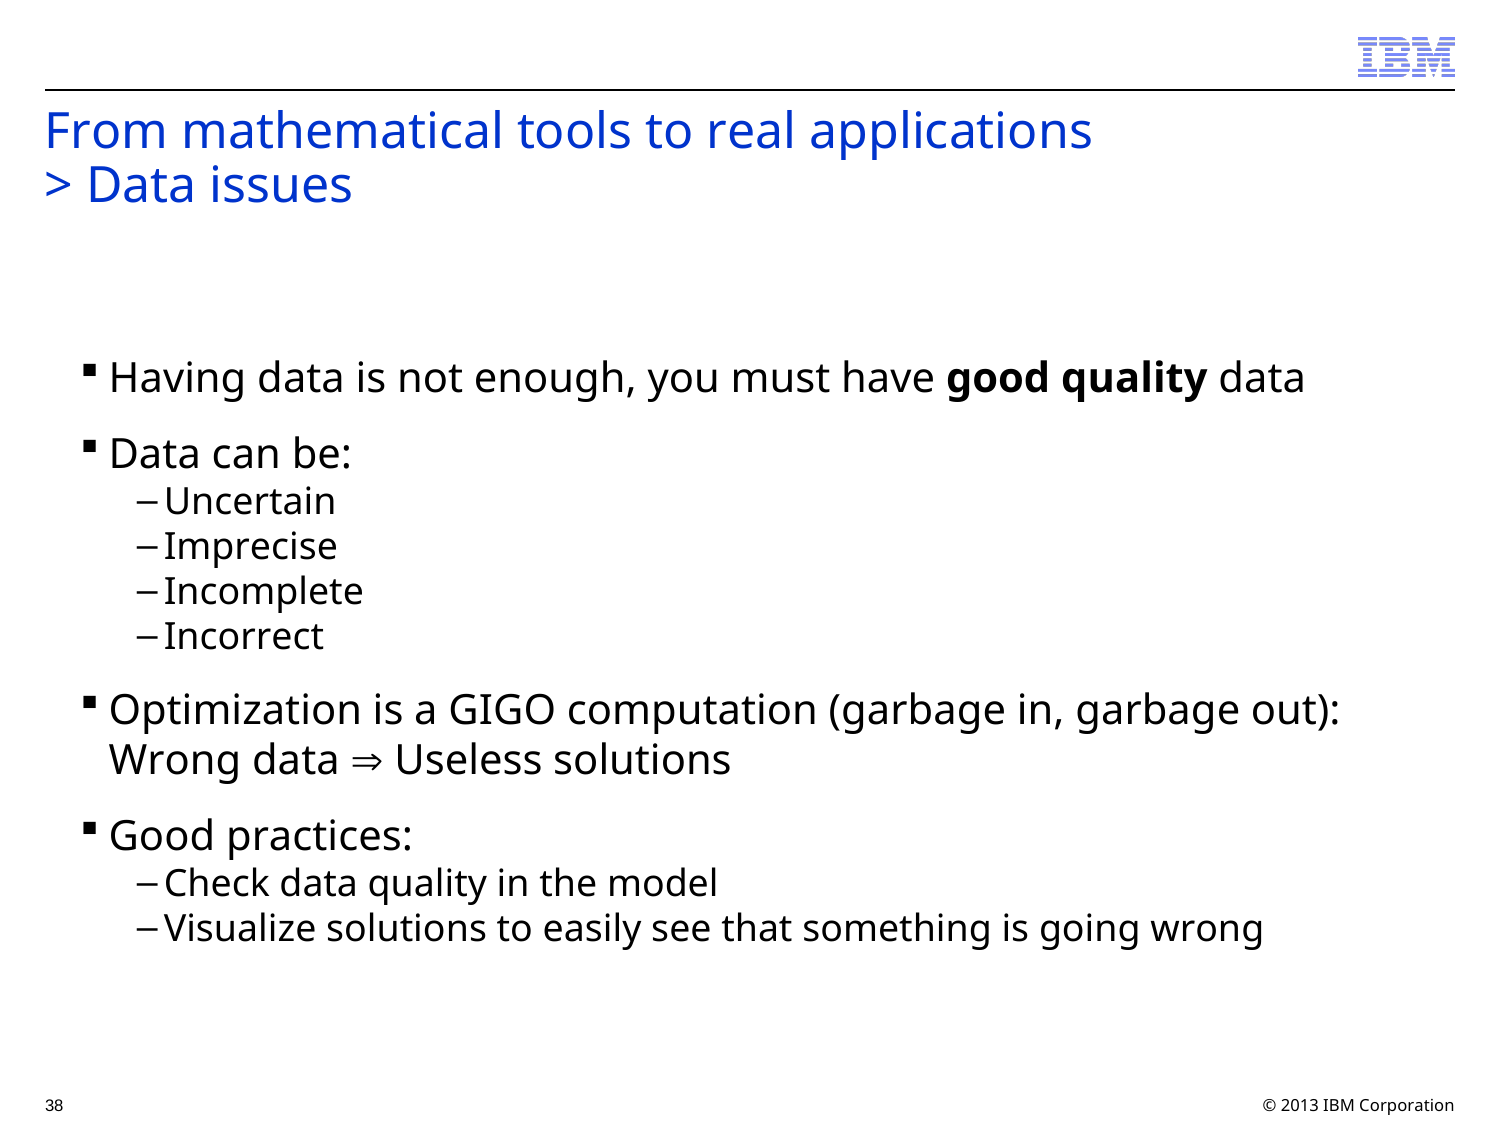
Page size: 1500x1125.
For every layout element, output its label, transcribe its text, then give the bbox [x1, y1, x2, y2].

list [29, 307, 1455, 1000]
text_box Having data is not enough, you must have good quality data Data can be: Uncertain Imprecise Incomplete Incorrect Optimization is a GIGO computation (garbage in, garbage out): Wrong data  Useless solutions Good practices: Check data quality in the model Visualize solutions to easily see that something is going wrong [65, 342, 1491, 1035]
title From mathematical tools to real applications > Data issues [29, 97, 1455, 279]
picture [1358, 37, 1455, 77]
